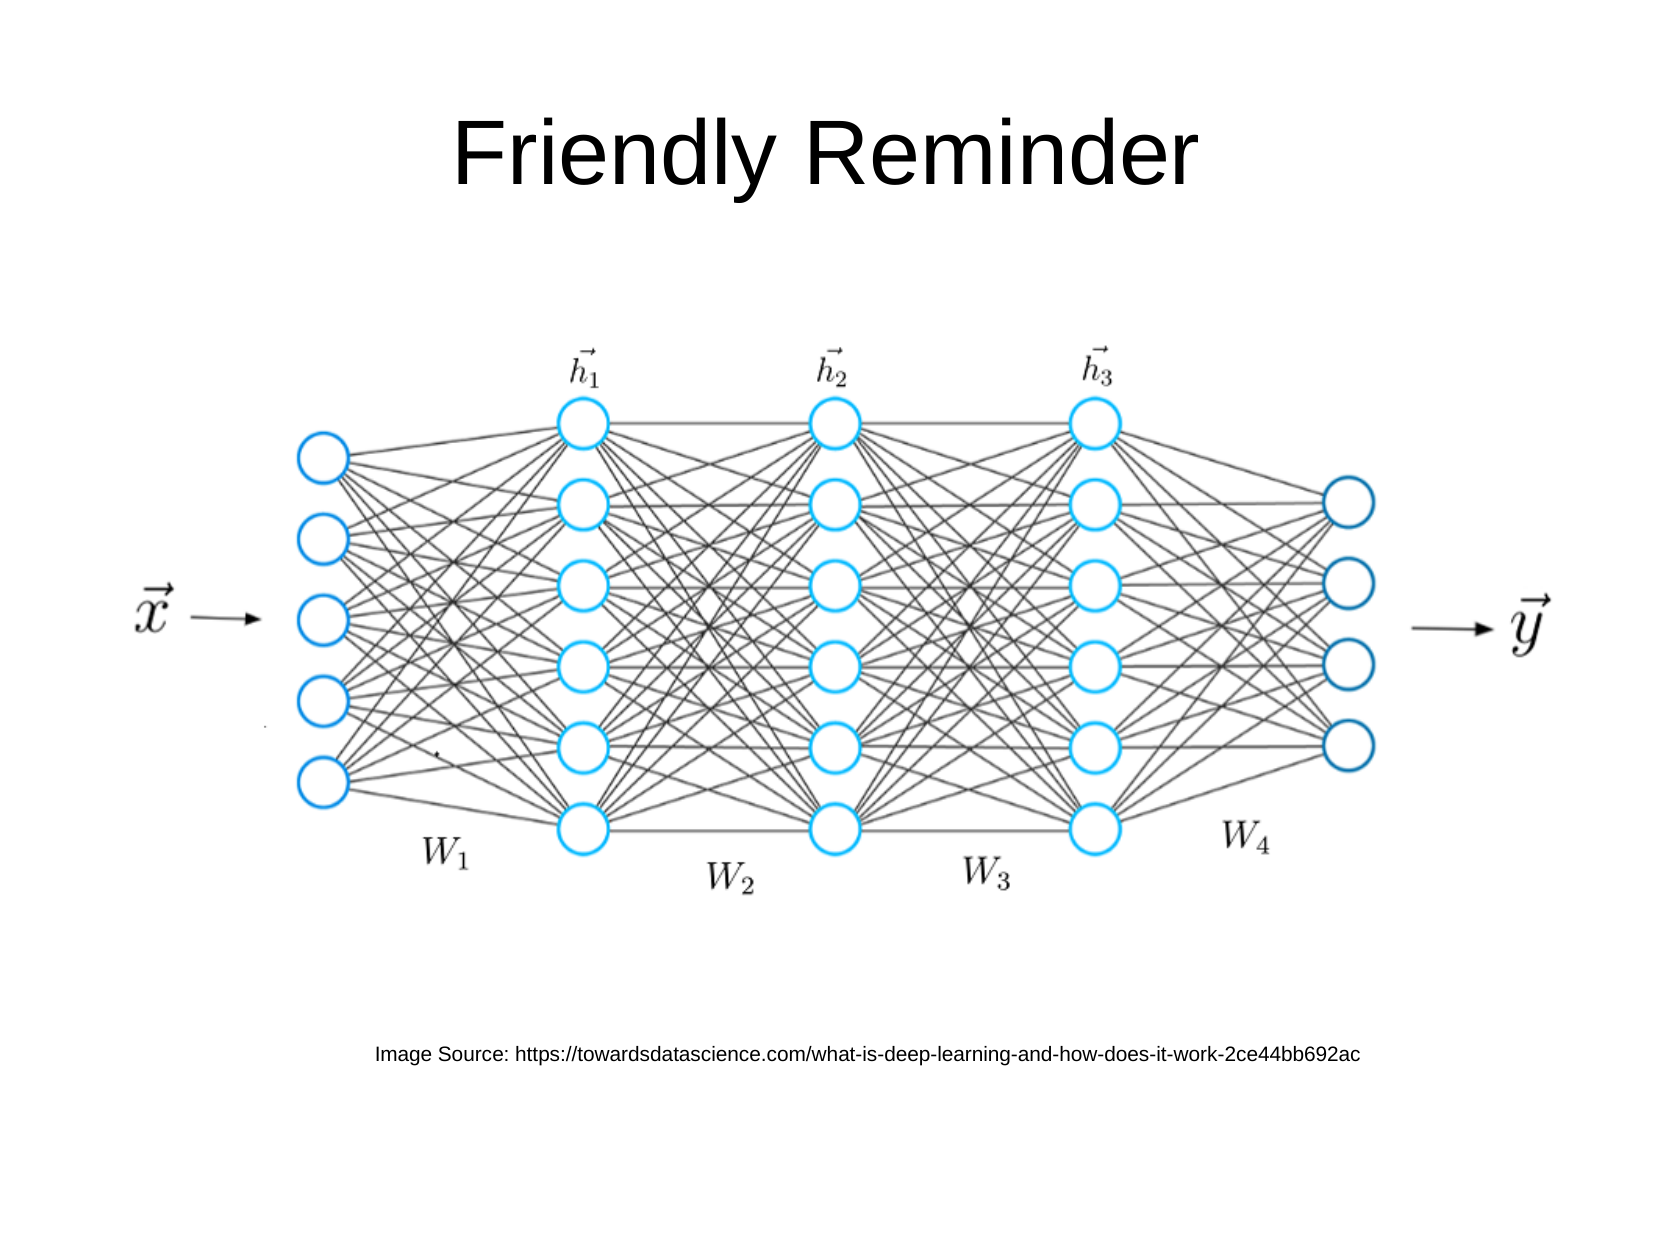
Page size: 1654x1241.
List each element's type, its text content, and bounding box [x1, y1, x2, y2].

title Friendly Reminder [82, 49, 1571, 257]
text_box Image Source: https://towardsdatascience.com/what-is-deep-learning-and-how-does-it-work-2ce44bb692ac [360, 1035, 1376, 1073]
picture [102, 335, 1560, 911]
